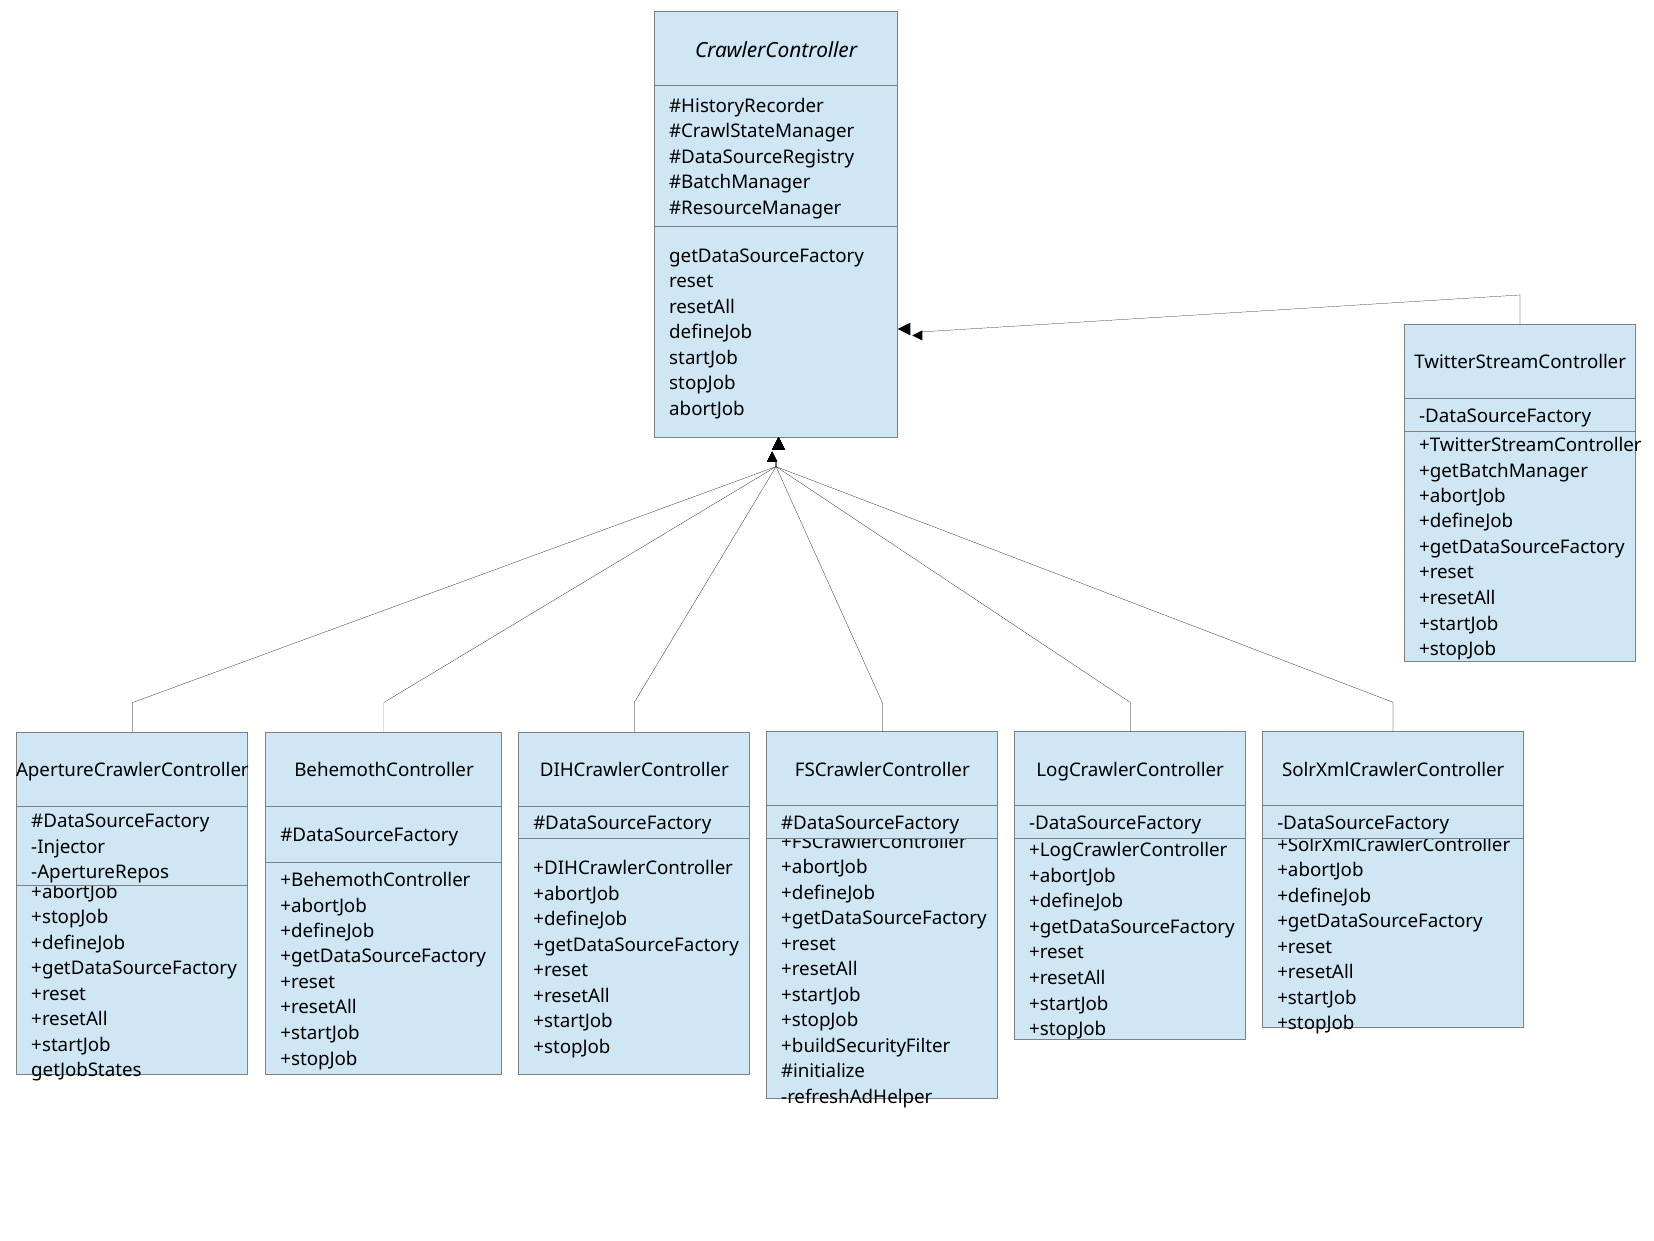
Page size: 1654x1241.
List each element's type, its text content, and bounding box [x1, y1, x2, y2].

text_box SolrXmlCrawlerController [1262, 731, 1524, 805]
text_box -DataSourceFactory [1404, 398, 1636, 432]
text_box +abortJob +stopJob +defineJob +getDataSourceFactory +reset +resetAll +startJob getJobStates [16, 886, 248, 1075]
text_box FSCrawlerController [766, 731, 998, 805]
text_box +BehemothController +abortJob +defineJob +getDataSourceFactory +reset +resetAll +startJob +stopJob [265, 863, 502, 1075]
text_box +TwitterStreamController +getBatchManager +abortJob +defineJob +getDataSourceFactory +reset +resetAll +startJob +stopJob [1404, 432, 1636, 662]
text_box #DataSourceFactory [518, 806, 750, 839]
text_box +LogCrawlerController +abortJob +defineJob +getDataSourceFactory +reset +resetAll +startJob +stopJob [1014, 839, 1246, 1040]
text_box #DataSourceFactory -Injector -ApertureRepos [16, 806, 248, 886]
text_box -DataSourceFactory [1262, 805, 1524, 839]
text_box #DataSourceFactory [766, 805, 998, 839]
text_box TwitterStreamController [1404, 324, 1636, 398]
text_box BehemothController [265, 732, 502, 806]
text_box #DataSourceFactory [265, 806, 502, 863]
text_box ApertureCrawlerController [16, 732, 248, 806]
text_box getDataSourceFactory reset resetAll defineJob startJob stopJob abortJob [654, 226, 898, 438]
text_box +FSCrawlerController +abortJob +defineJob +getDataSourceFactory +reset +resetAll +startJob +stopJob +buildSecurityFilter #initialize -refreshAdHelper [766, 839, 998, 1099]
text_box +DIHCrawlerController +abortJob +defineJob +getDataSourceFactory +reset +resetAll +startJob +stopJob [518, 839, 750, 1075]
text_box LogCrawlerController [1014, 731, 1246, 805]
text_box -DataSourceFactory [1014, 805, 1246, 839]
text_box DIHCrawlerController [518, 732, 750, 806]
text_box #HistoryRecorder #CrawlStateManager #DataSourceRegistry #BatchManager #ResourceManager [654, 86, 898, 226]
text_box +SolrXmlCrawlerController +abortJob +defineJob +getDataSourceFactory +reset +resetAll +startJob +stopJob [1262, 839, 1524, 1028]
text_box CrawlerController [654, 11, 898, 86]
